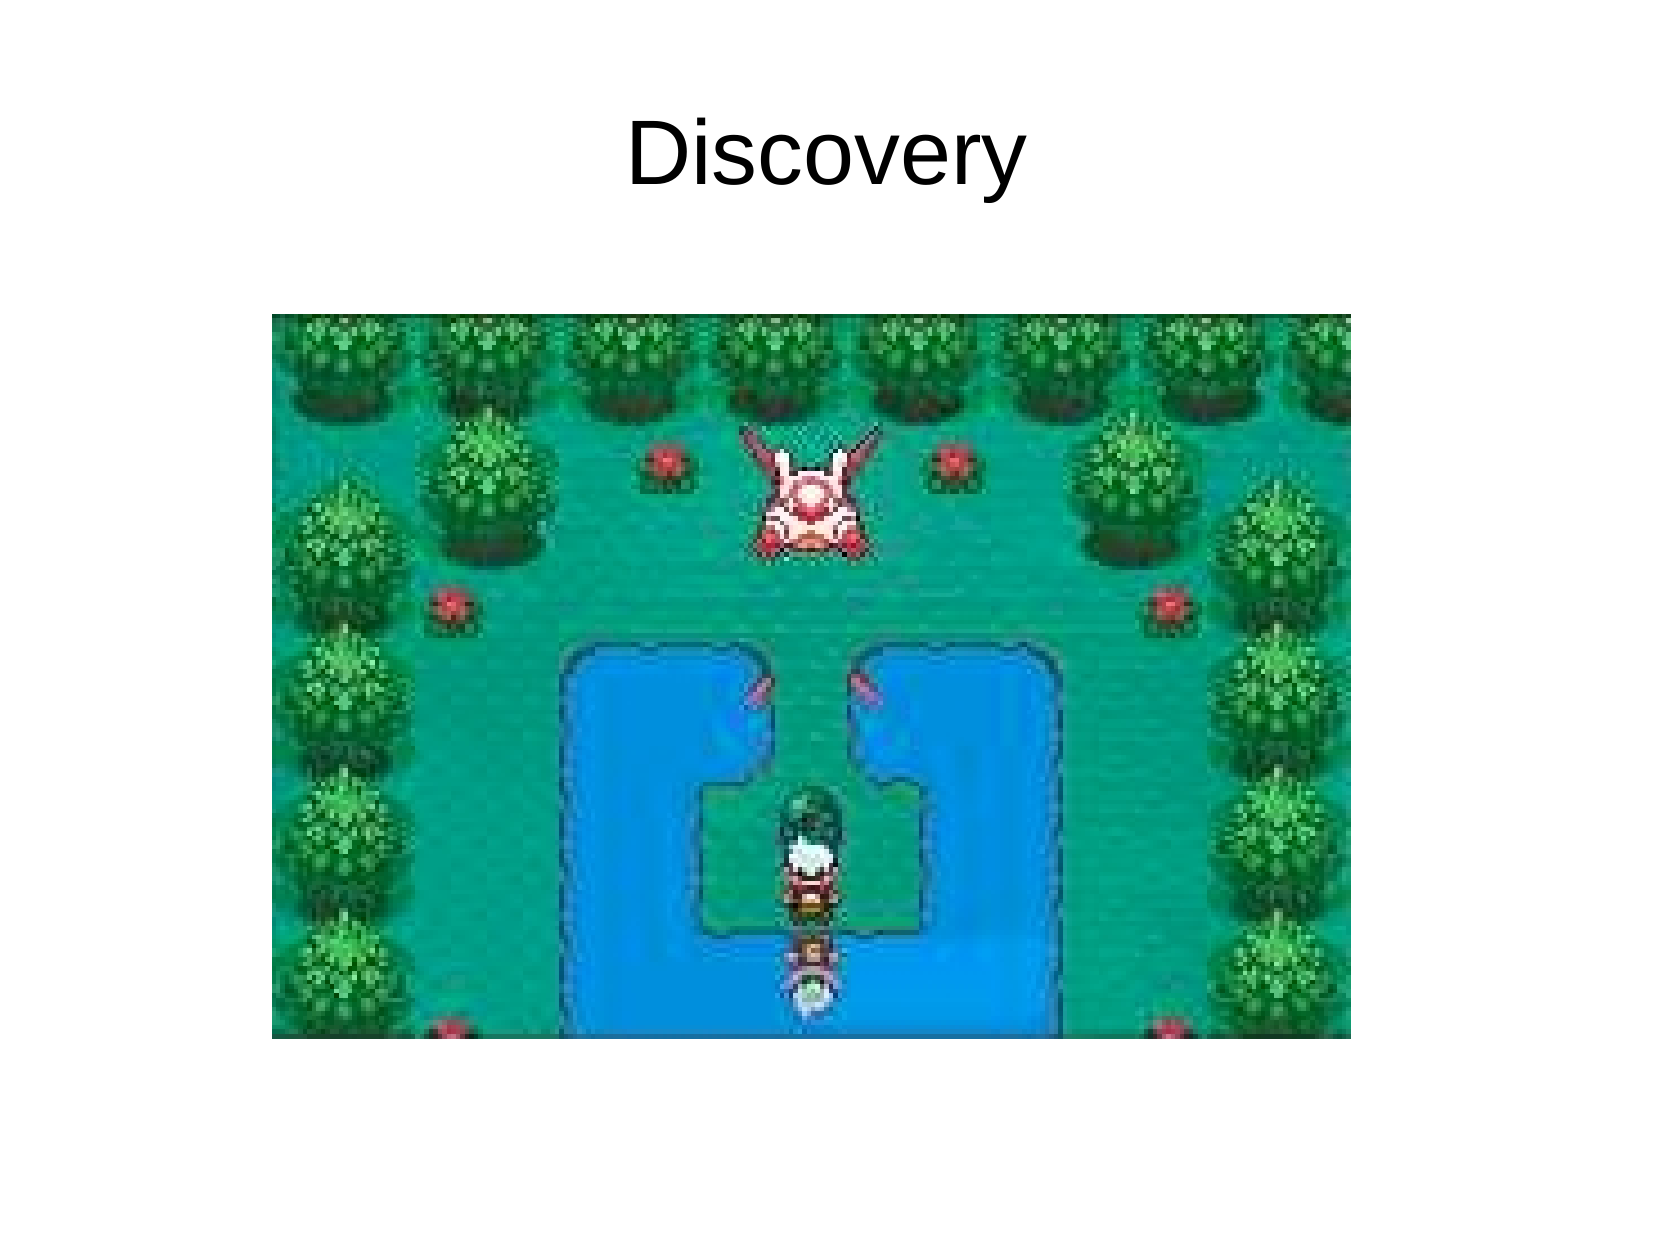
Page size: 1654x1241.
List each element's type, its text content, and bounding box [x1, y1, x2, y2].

title Discovery [82, 49, 1571, 257]
picture [272, 314, 1351, 1039]
